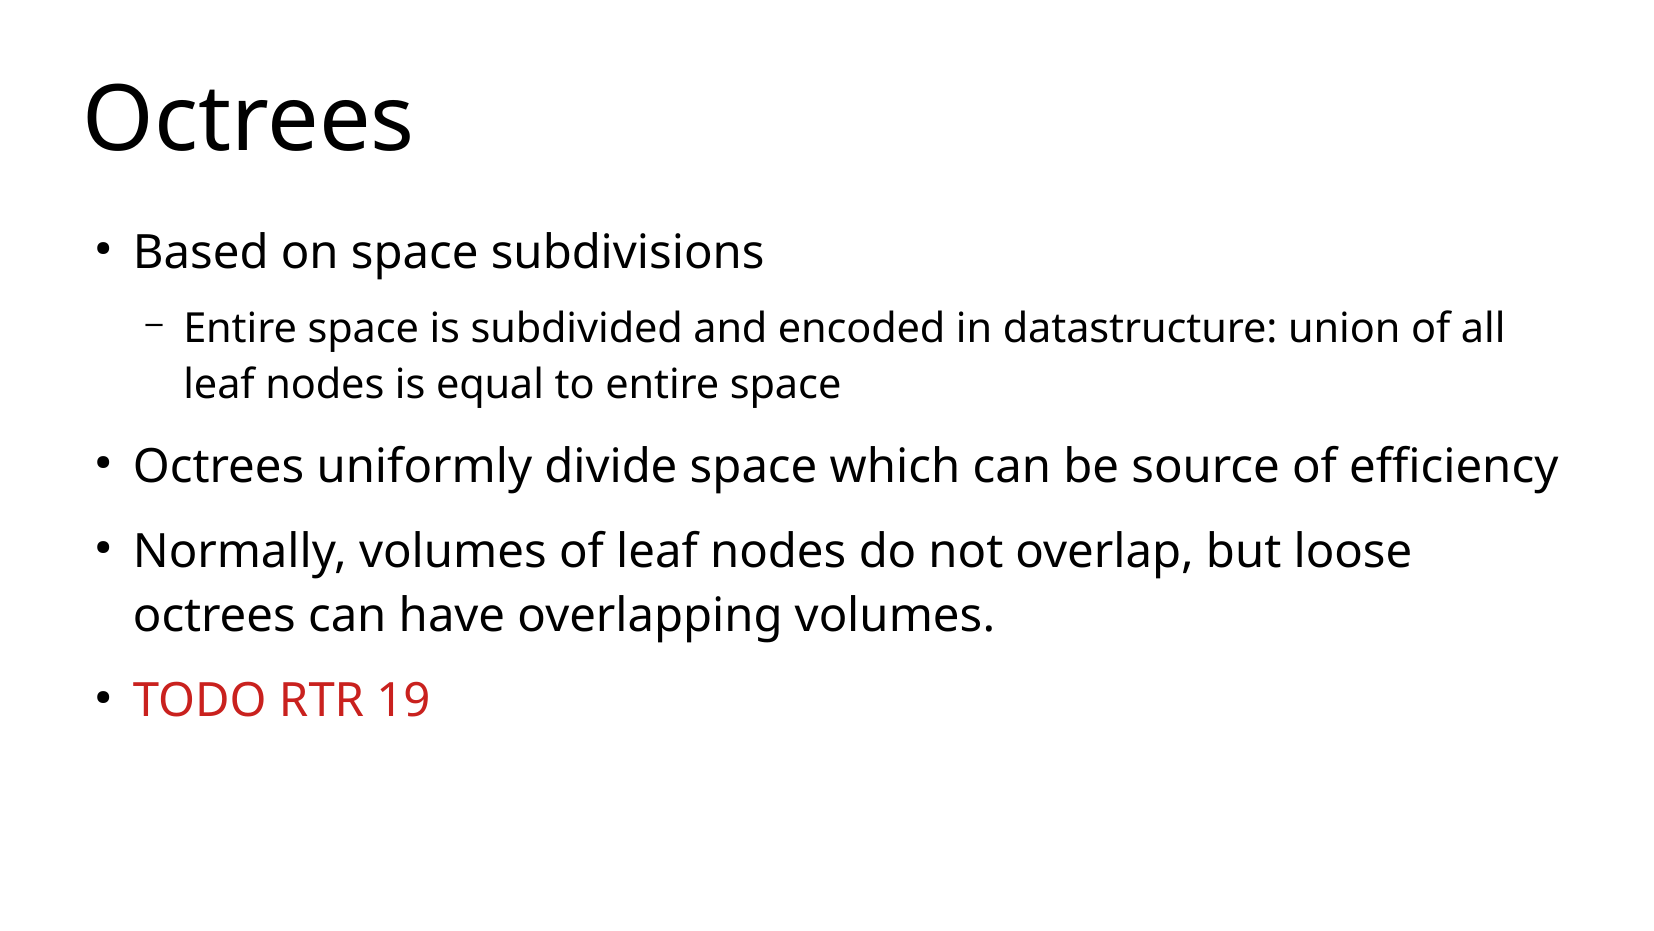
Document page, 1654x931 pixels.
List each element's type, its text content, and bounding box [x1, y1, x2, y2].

list Based on space subdivisions Entire space is subdivided and encoded in datastructure: union of all leaf nodes is equal to entire space Octrees uniformly divide space which can be source of efficiency Normally, volumes of leaf nodes do not overlap, but loose octrees can have overlapping volumes. TODO RTR 19 [82, 217, 1571, 758]
title Octrees [82, 37, 1571, 193]
